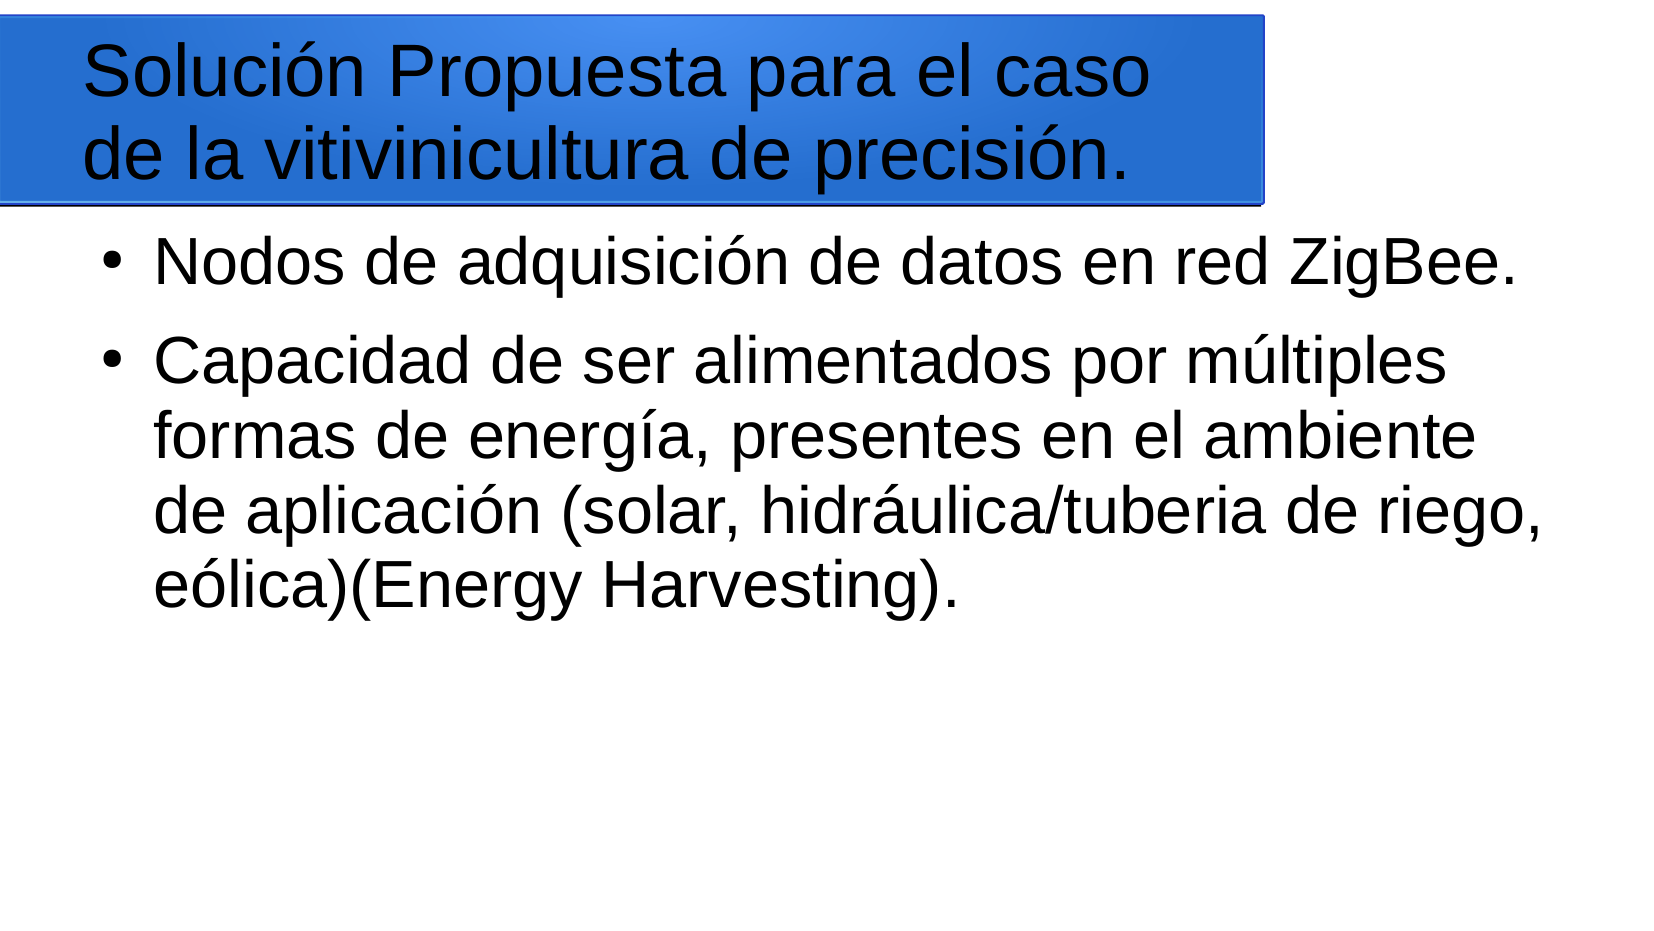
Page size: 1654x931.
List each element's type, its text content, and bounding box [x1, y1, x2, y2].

list Nodos de adquisición de datos en red ZigBee. Capacidad de ser alimentados por múltiples formas de energía, presentes en el ambiente de aplicación (solar, hidráulica/tuberia de riego, eólica)(Energy Harvesting). [82, 224, 1571, 826]
title Solución Propuesta para el caso de la vitivinicultura de precisión. [82, 29, 1235, 196]
